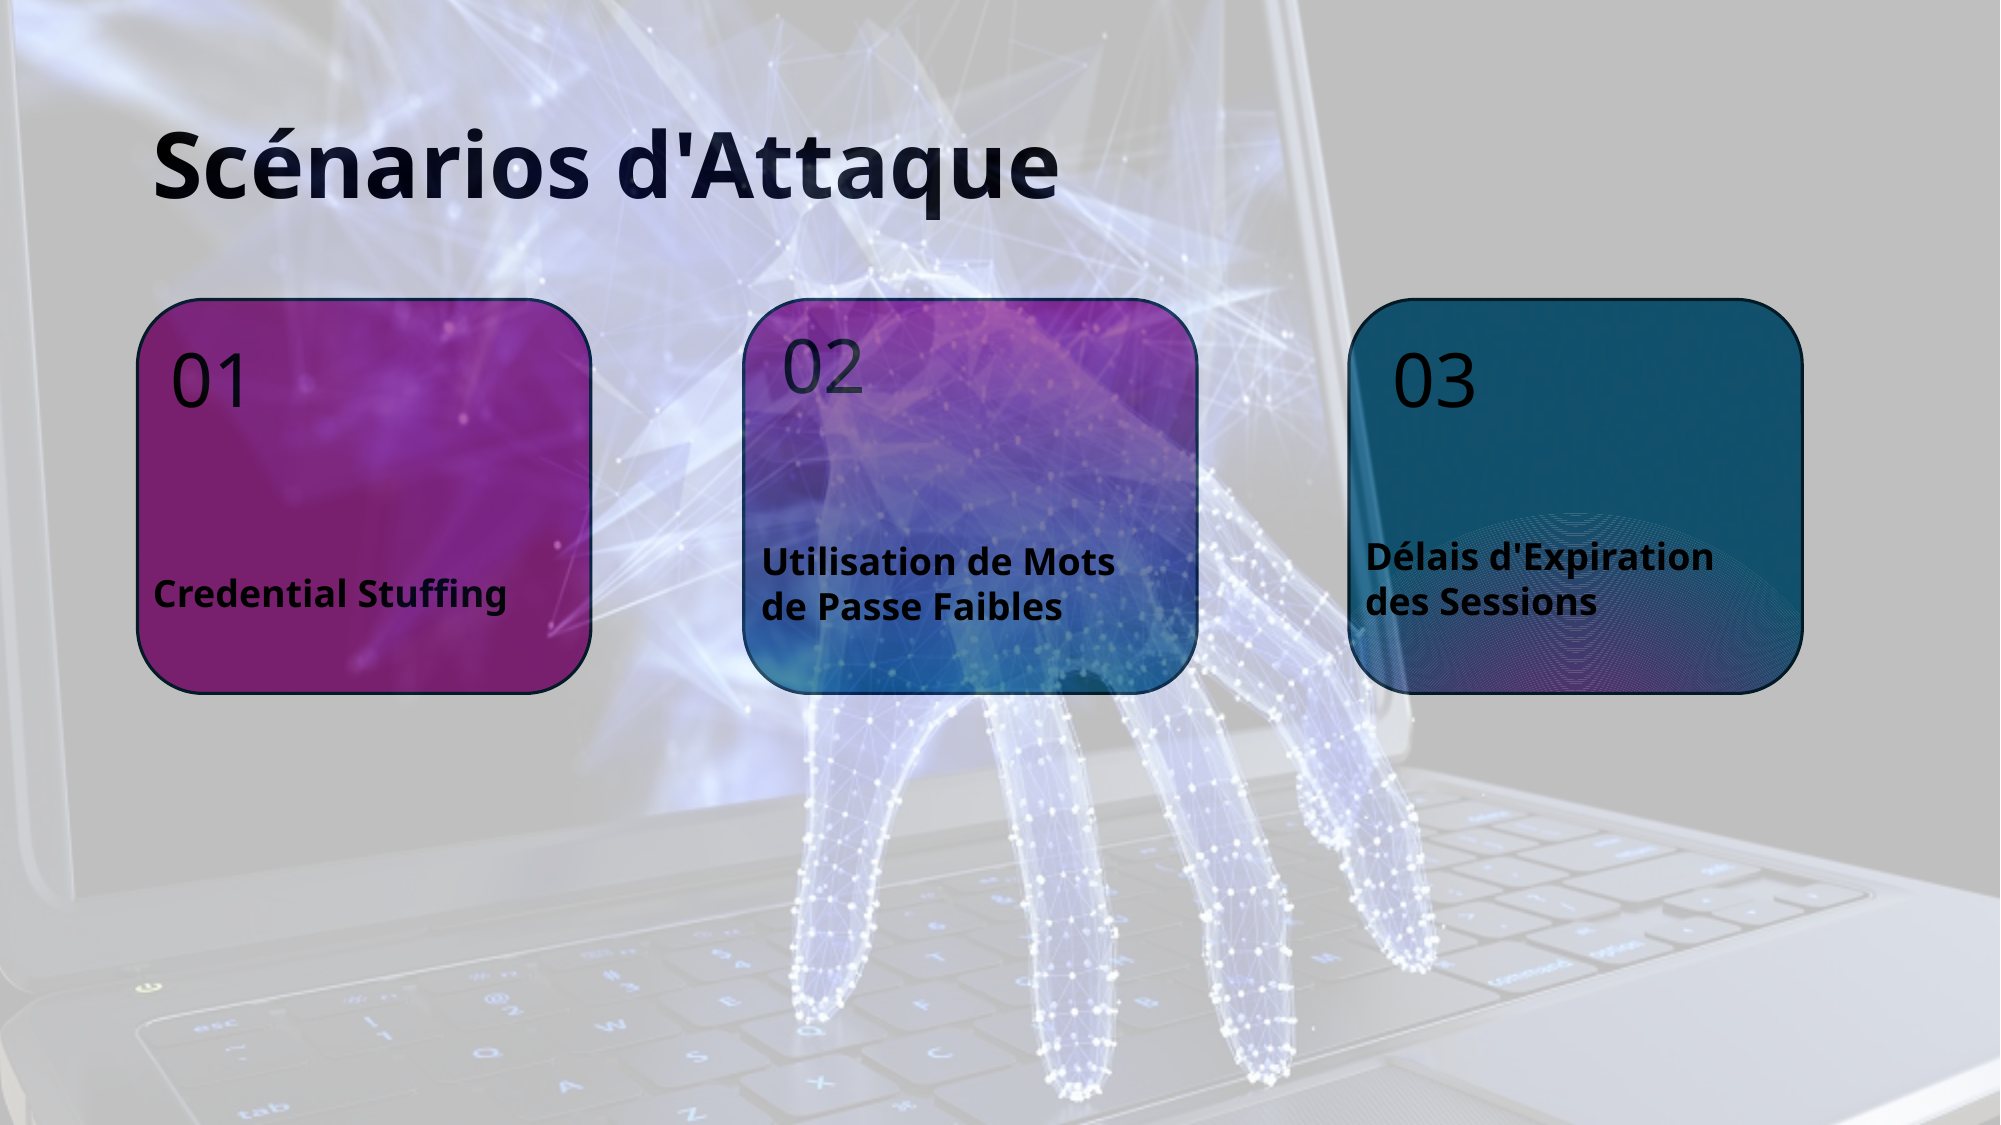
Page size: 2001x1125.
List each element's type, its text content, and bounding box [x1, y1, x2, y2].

text_box 03 [1377, 324, 1555, 431]
text_box Utilisation de Mots de Passe Faibles [745, 530, 1140, 637]
picture [0, 0, 2000, 1125]
text_box Délais d'Expiration des Sessions [1350, 525, 1744, 632]
